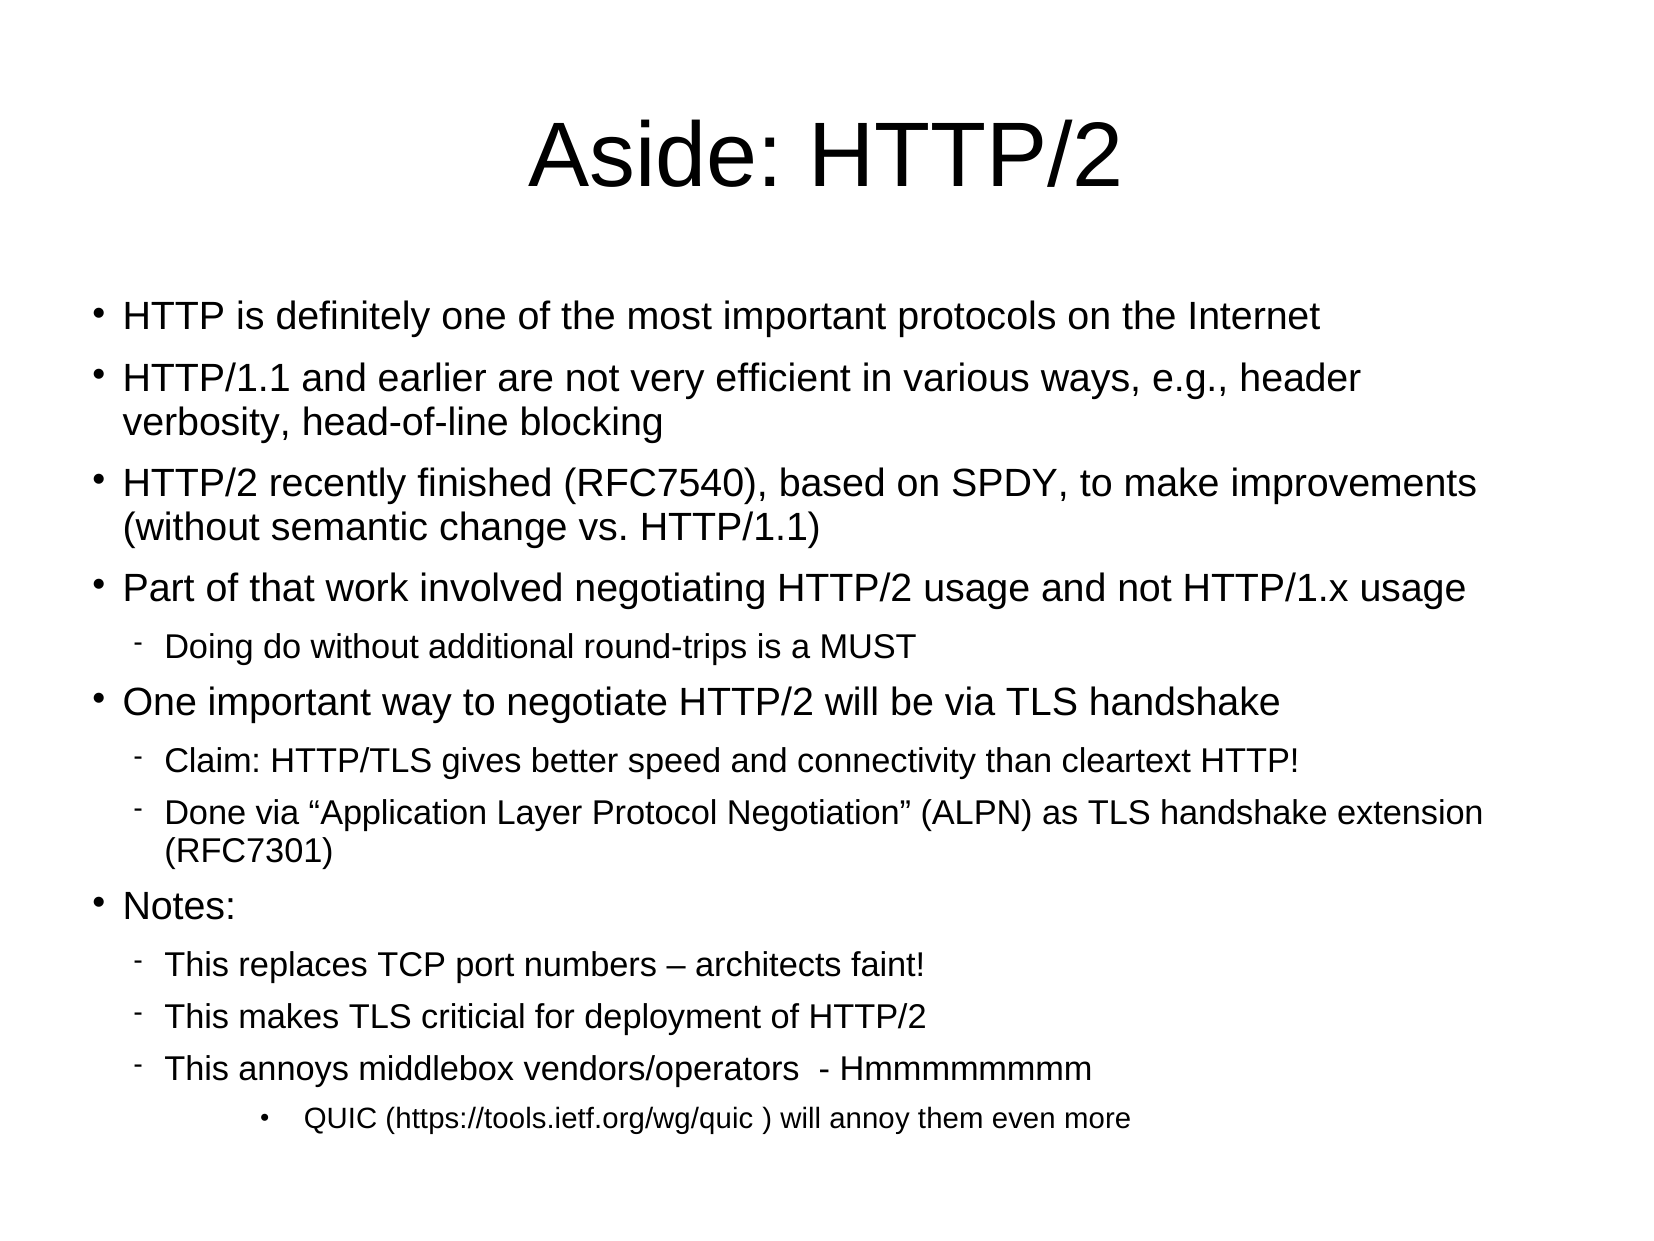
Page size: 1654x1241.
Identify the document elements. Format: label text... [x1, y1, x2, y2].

list HTTP is definitely one of the most important protocols on the Internet HTTP/1.1 and earlier are not very efficient in various ways, e.g., header verbosity, head-of-line blocking HTTP/2 recently finished (RFC7540), based on SPDY, to make improvements (without semantic change vs. HTTP/1.1) Part of that work involved negotiating HTTP/2 usage and not HTTP/1.x usage Doing do without additional round-trips is a MUST One important way to negotiate HTTP/2 will be via TLS handshake Claim: HTTP/TLS gives better speed and connectivity than cleartext HTTP! Done via “Application Layer Protocol Negotiation” (ALPN) as TLS handshake extension (RFC7301) Notes: This replaces TCP port numbers – architects faint! This makes TLS criticial for deployment of HTTP/2 This annoys middlebox vendors/operators - Hmmmmmmmm QUIC (https://tools.ietf.org/wg/quic ) will annoy them even more [82, 290, 1538, 1146]
title Aside: HTTP/2 [82, 49, 1571, 257]
